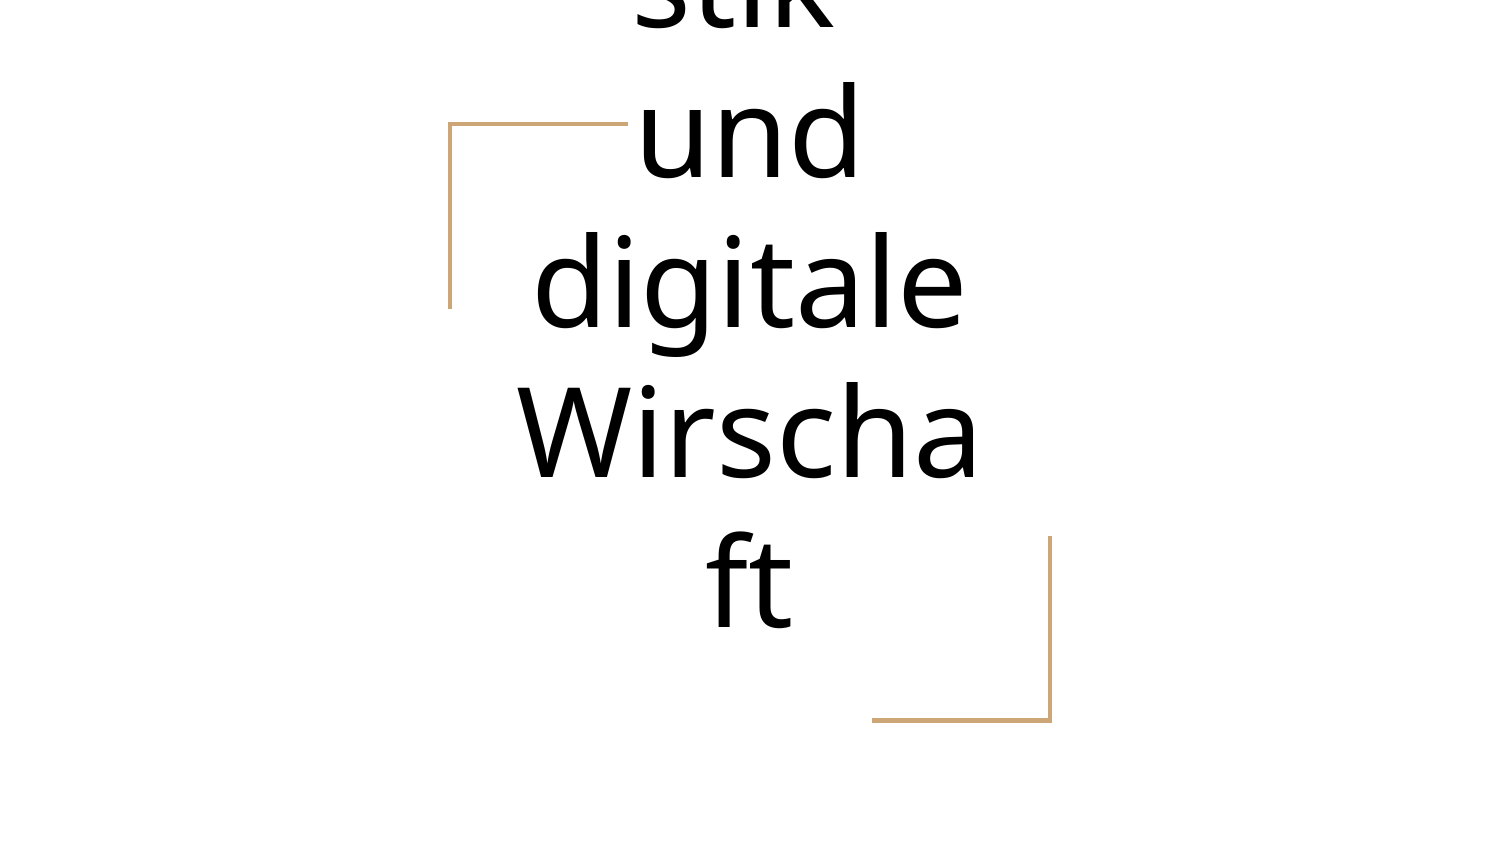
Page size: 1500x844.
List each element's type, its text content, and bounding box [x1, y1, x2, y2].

title Romanistik und digitale Wirschaft [499, 236, 1001, 667]
